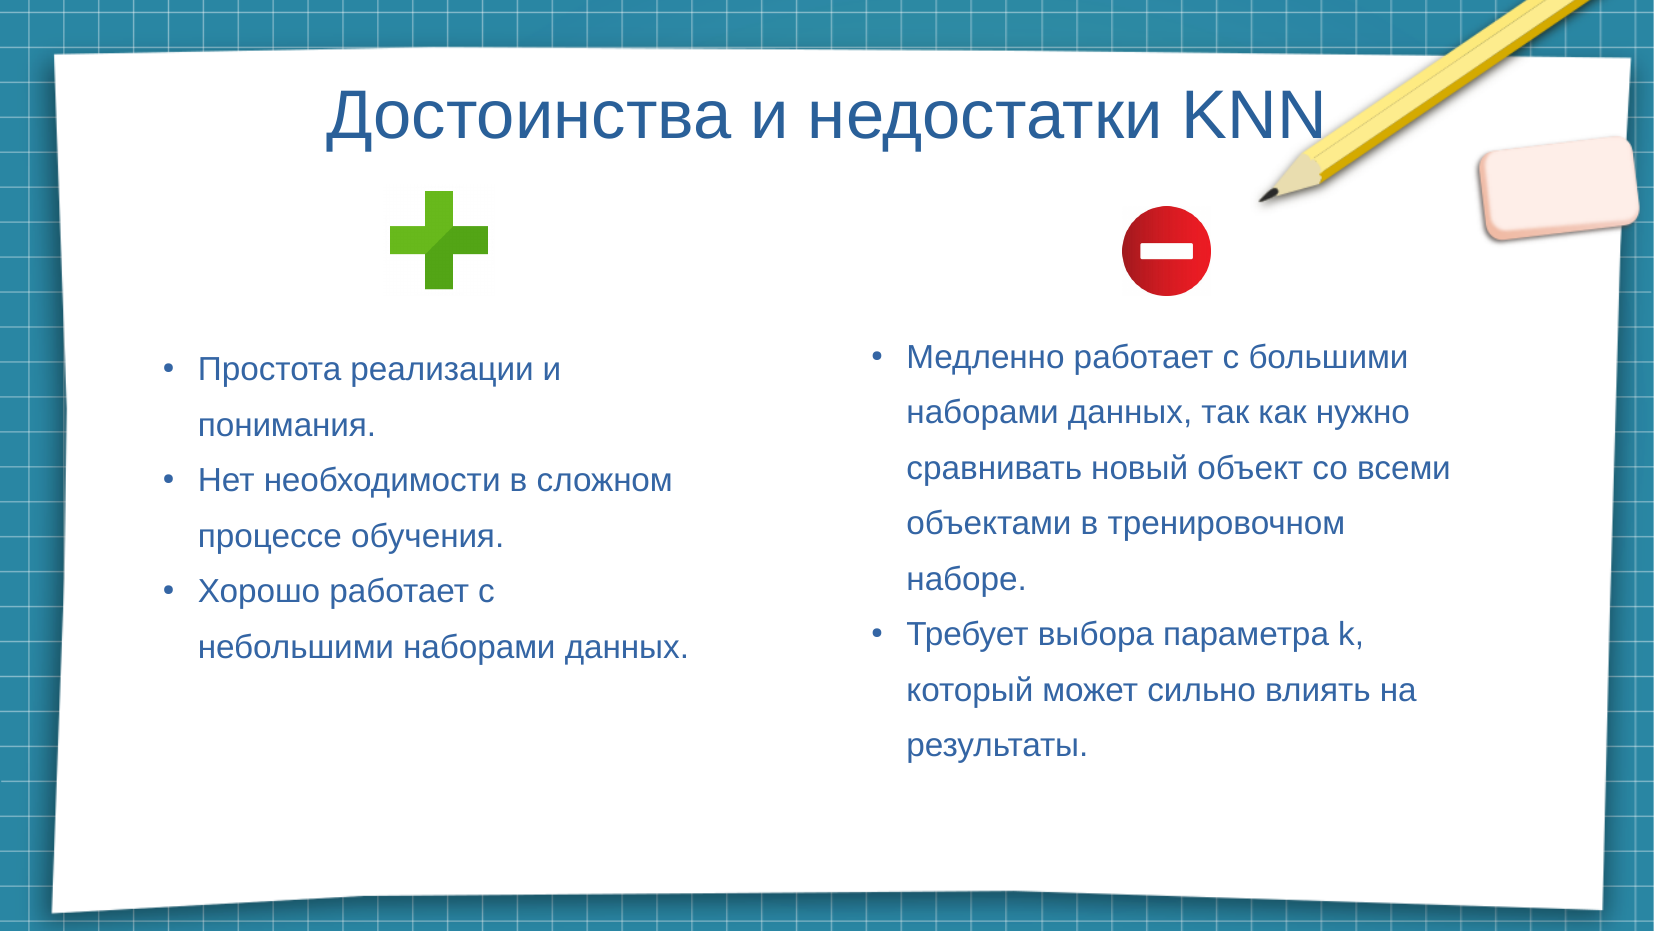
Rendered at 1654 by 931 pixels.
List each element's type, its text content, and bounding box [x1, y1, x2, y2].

text_box Простота реализации и понимания. Нет необходимости в сложном процессе обучения. Хорошо работает с небольшими наборами данных. [147, 324, 709, 673]
text_box Медленно работает с большими наборами данных, так как нужно сравнивать новый объект со всеми объектами в тренировочном наборе. Требует выбора параметра k, который может сильно влиять на результаты. [856, 312, 1480, 772]
picture [0, 0, 1654, 931]
title Достоинства и недостатки KNN [82, 37, 1571, 193]
